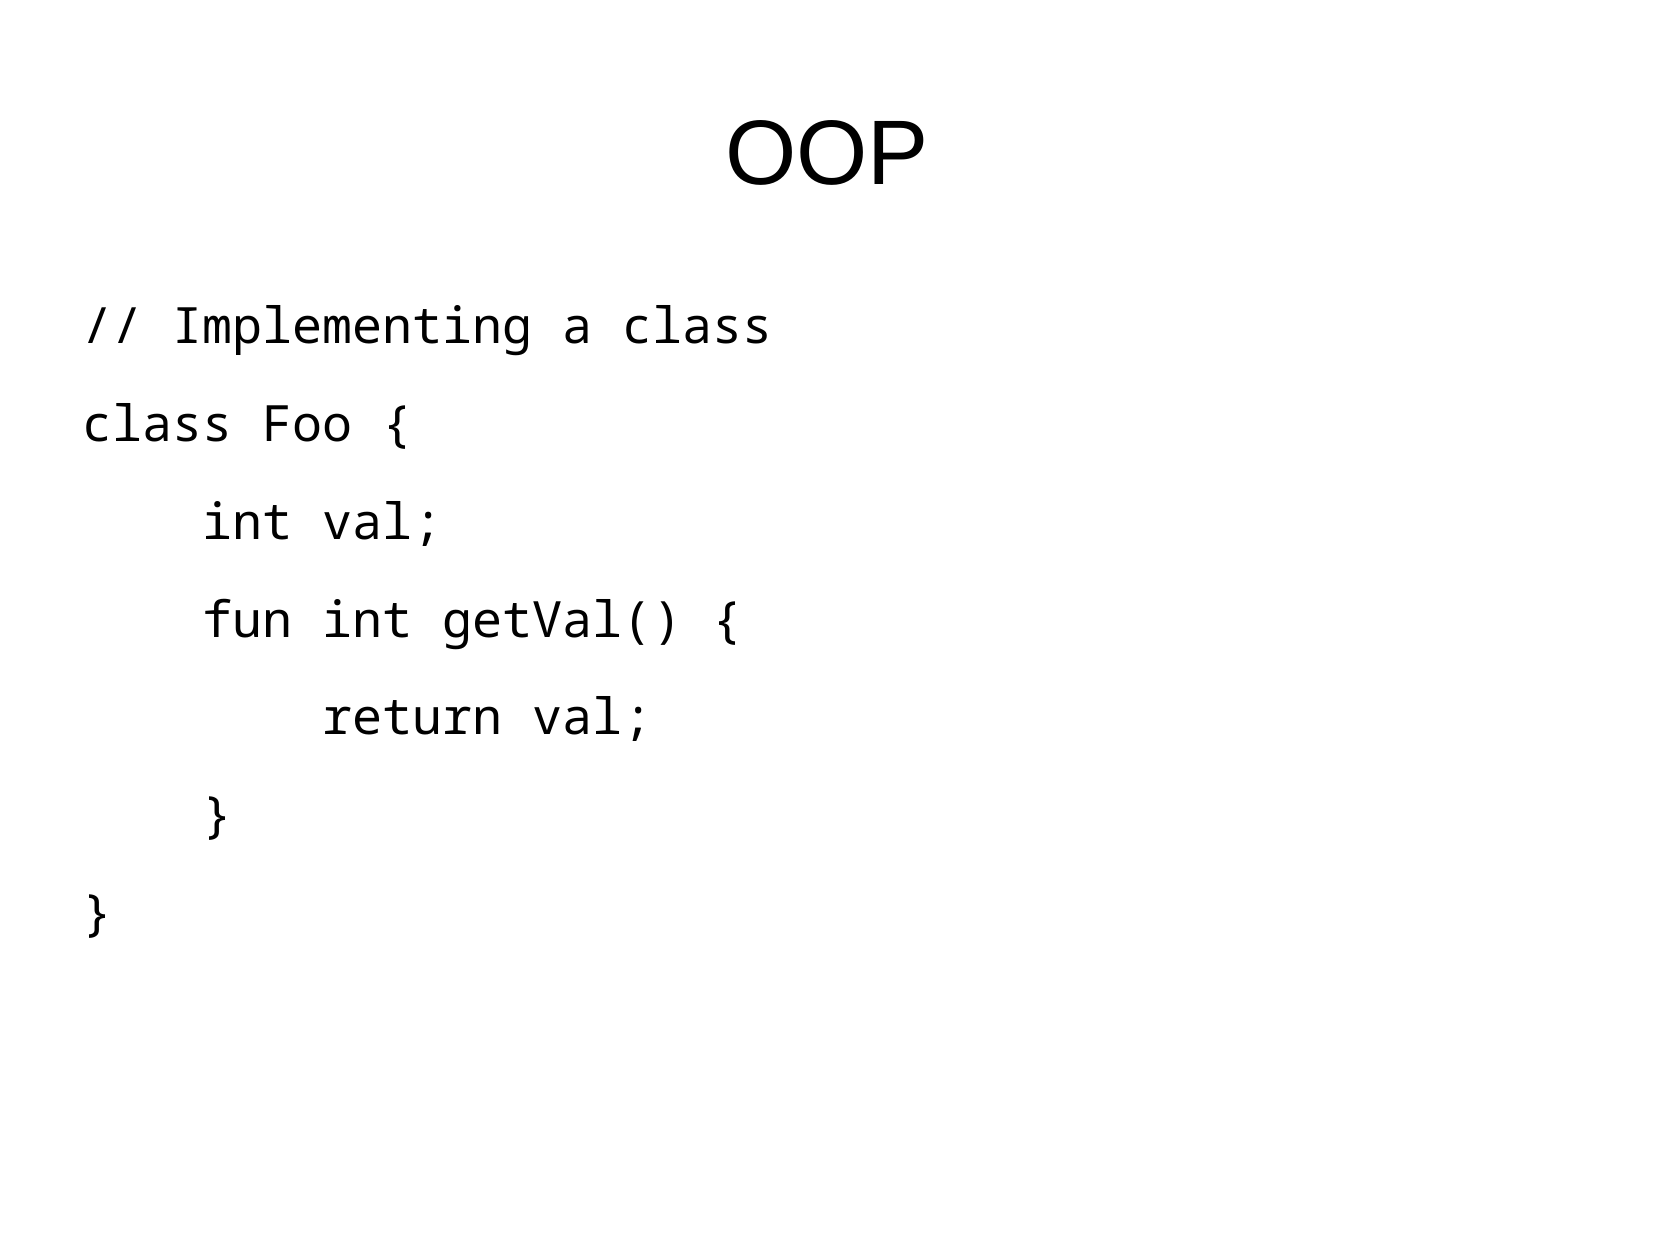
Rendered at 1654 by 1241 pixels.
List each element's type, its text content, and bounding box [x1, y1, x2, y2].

list // Implementing a class class Foo { int val; fun int getVal() { return val; } } [82, 290, 1538, 1010]
title OOP [82, 49, 1571, 257]
